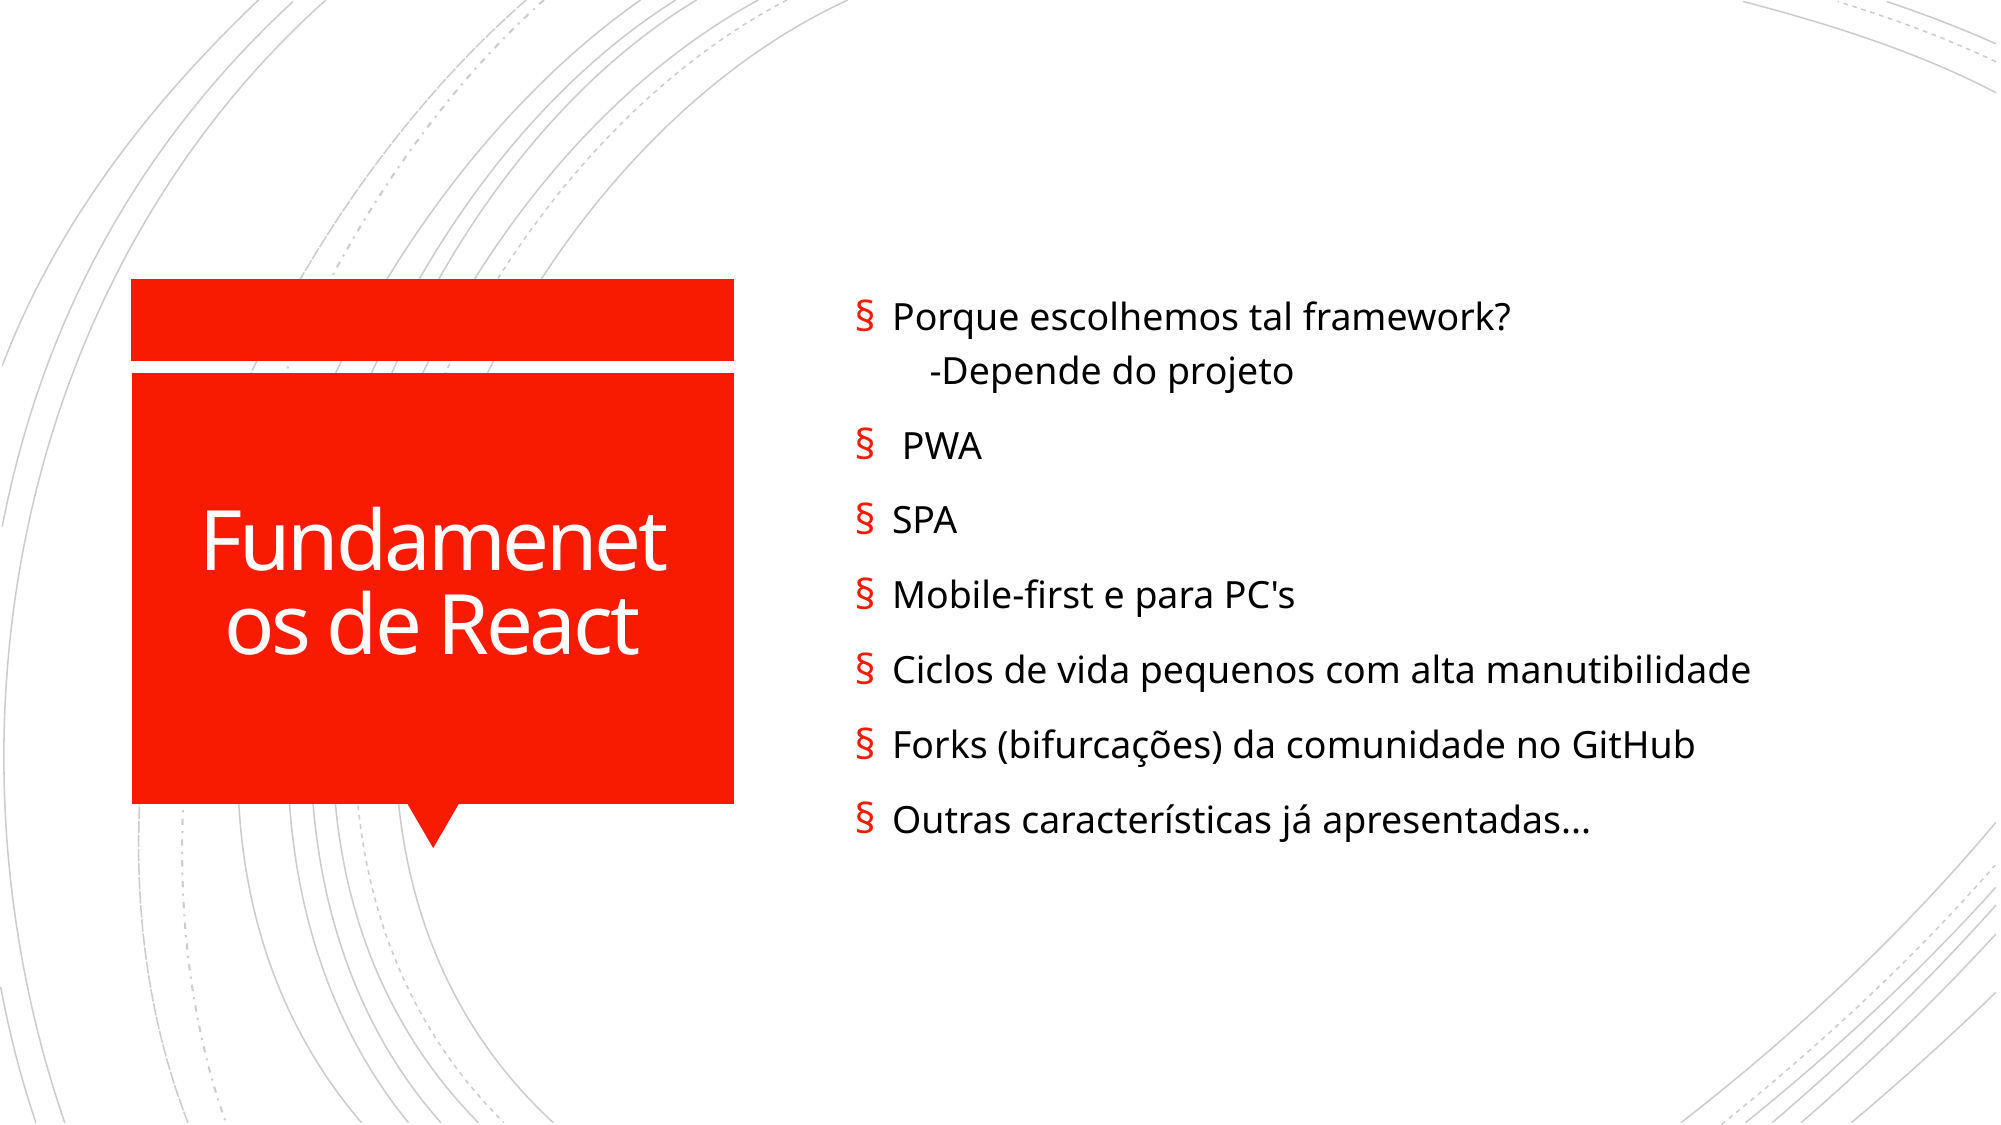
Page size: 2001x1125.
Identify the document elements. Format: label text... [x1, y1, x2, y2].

title Fundamenetos de React [145, 385, 720, 789]
list Porque escolhemos tal framework? -Depende do projeto PWA SPA Mobile-first e para PC's Ciclos de vida pequenos com alta manutibilidade Forks (bifurcações) da comunidade no GitHub Outras características já apresentadas... [839, 131, 1871, 993]
